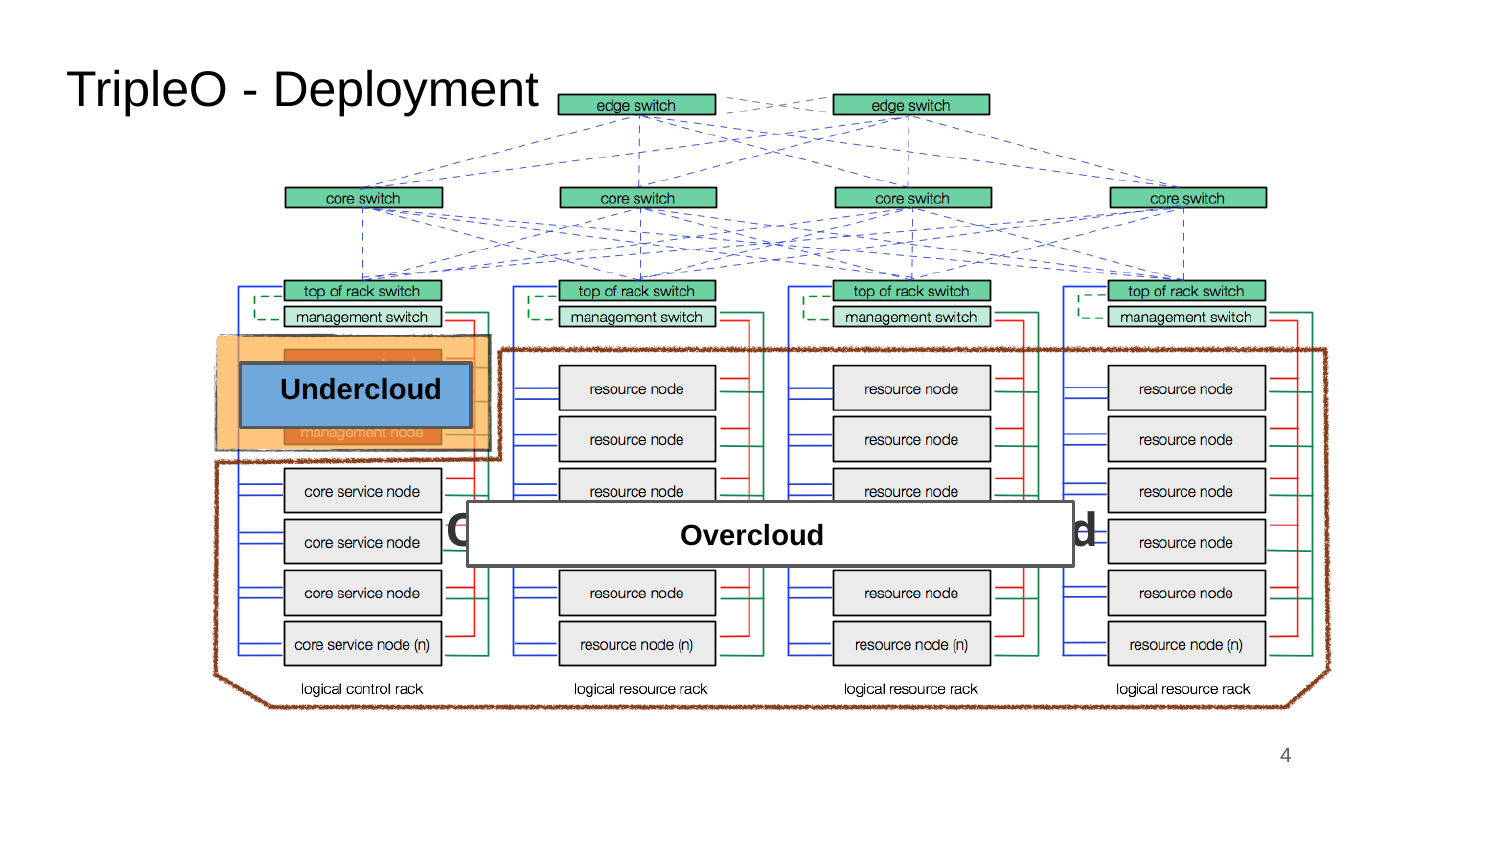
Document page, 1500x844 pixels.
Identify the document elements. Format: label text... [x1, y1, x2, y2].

slide_number <number> [1274, 739, 1295, 761]
text_box [907, 501, 1074, 567]
text_box Overcloud [665, 501, 907, 582]
picture [211, 136, 1332, 710]
text_box Undercloud [240, 354, 482, 436]
text_box [467, 501, 665, 567]
title TripleO - Deployment [51, 41, 1449, 136]
